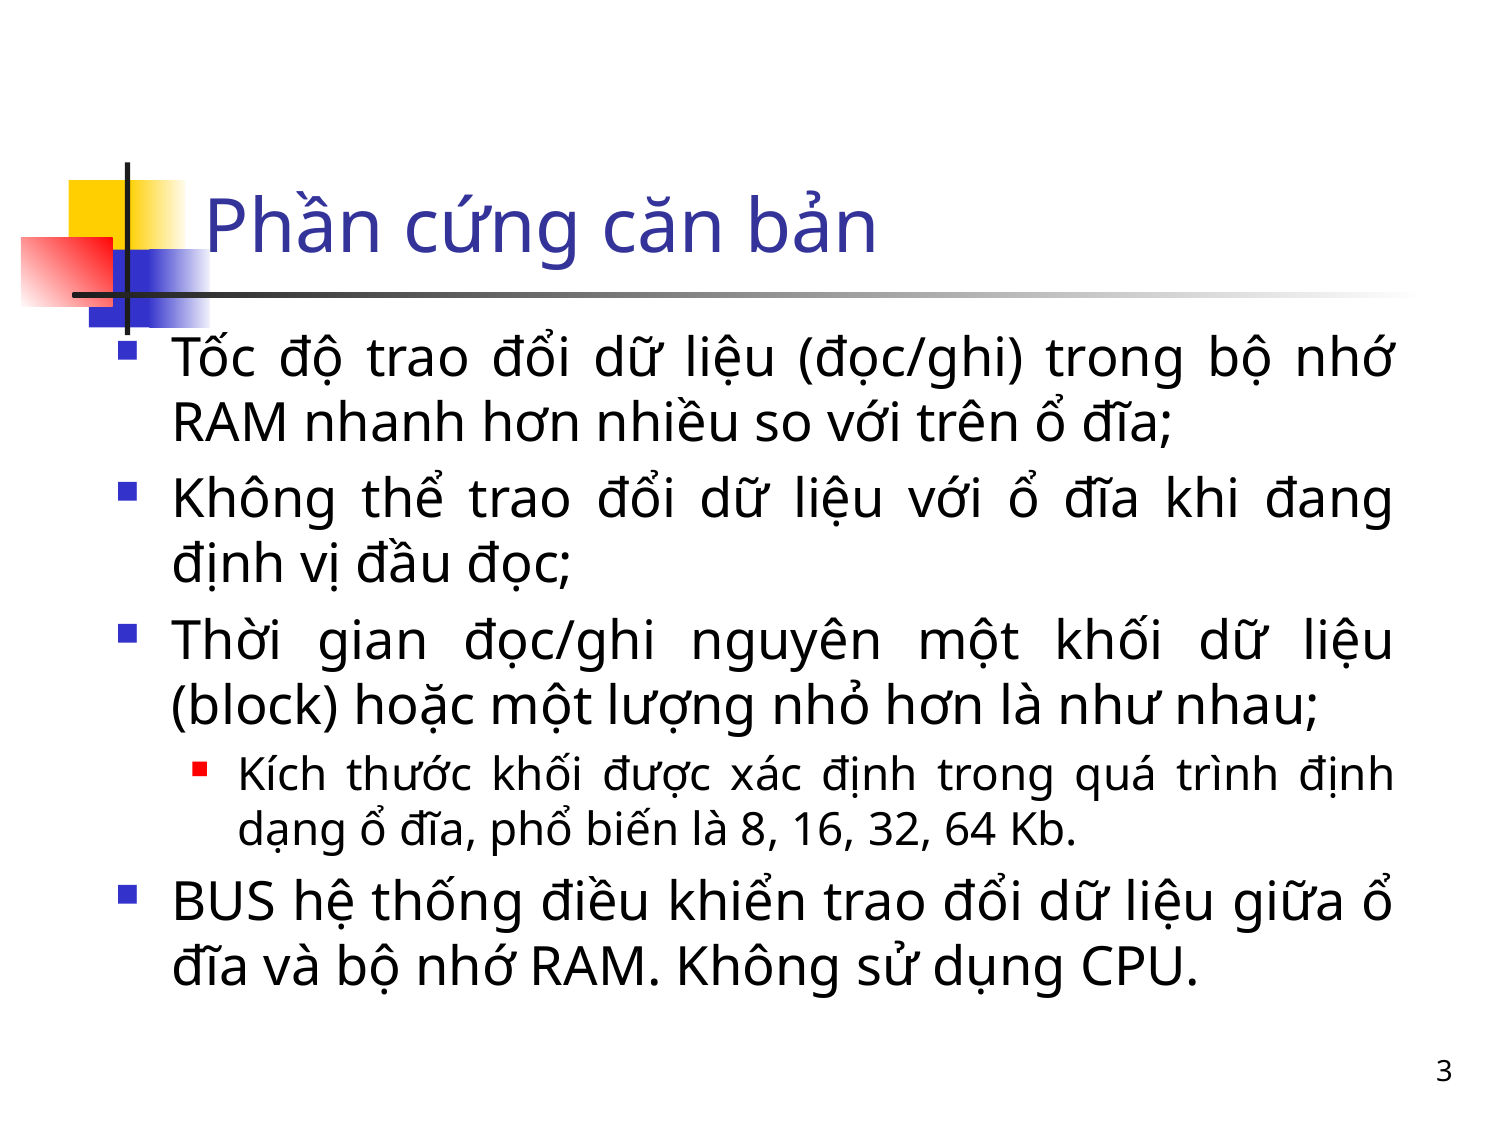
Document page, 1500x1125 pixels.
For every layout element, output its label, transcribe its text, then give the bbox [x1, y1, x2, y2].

slide_number <number> [1155, 1024, 1468, 1100]
title Phần cứng căn bản [188, 35, 1468, 275]
list Tốc độ trao đổi dữ liệu (đọc/ghi) trong bộ nhớ RAM nhanh hơn nhiều so với trên ổ đĩa; Không thể trao đổi dữ liệu với ổ đĩa khi đang định vị đầu đọc; Thời gian đọc/ghi nguyên một khối dữ liệu (block) hoặc một lượng nhỏ hơn là như nhau; Kích thước khối được xác định trong quá trình định dạng ổ đĩa, phổ biến là 8, 16, 32, 64 Kb. BUS hệ thống điều khiển trao đổi dữ liệu giữa ổ đĩa và bộ nhớ RAM. Không sử dụng CPU. [100, 314, 1412, 1047]
